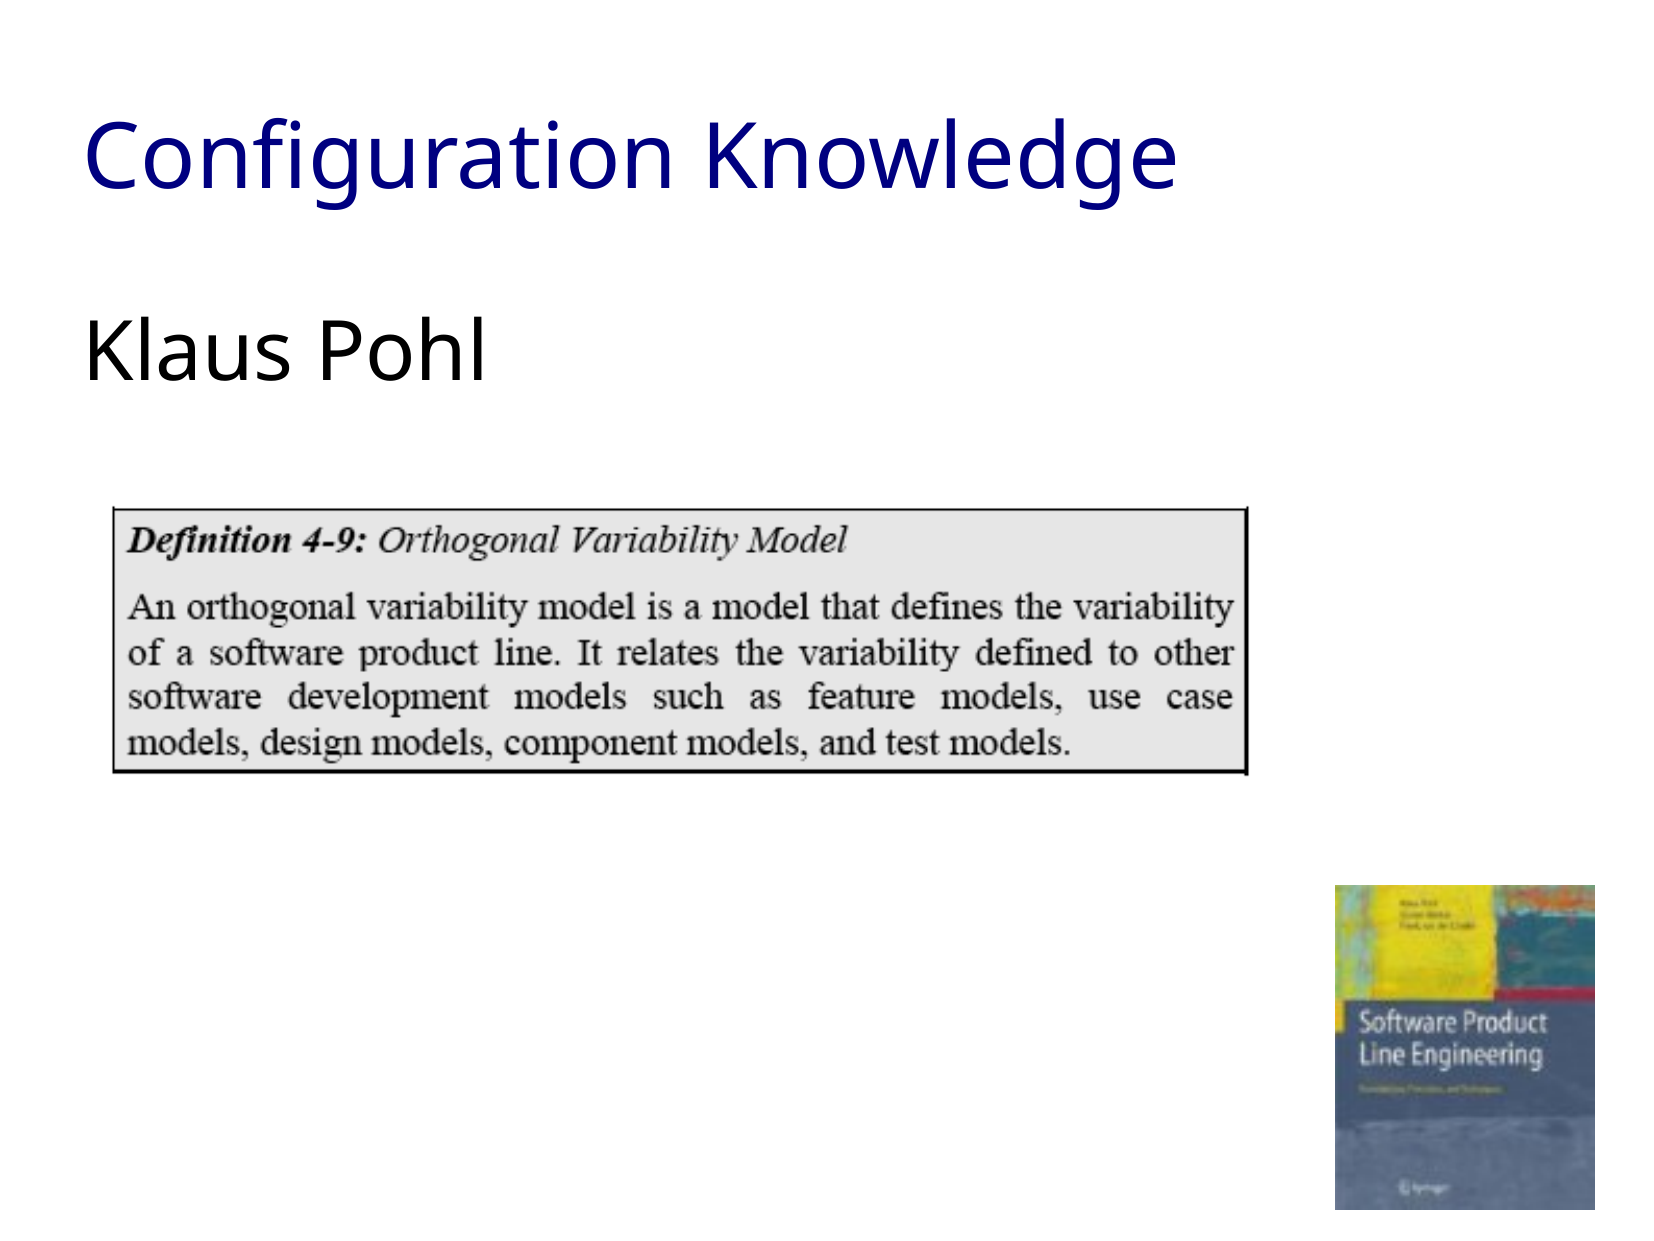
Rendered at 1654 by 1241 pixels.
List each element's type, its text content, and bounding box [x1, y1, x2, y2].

picture [88, 484, 1272, 795]
title Configuration Knowledge [82, 49, 1571, 244]
title Klaus Pohl [82, 244, 1571, 452]
picture [1335, 885, 1595, 1210]
